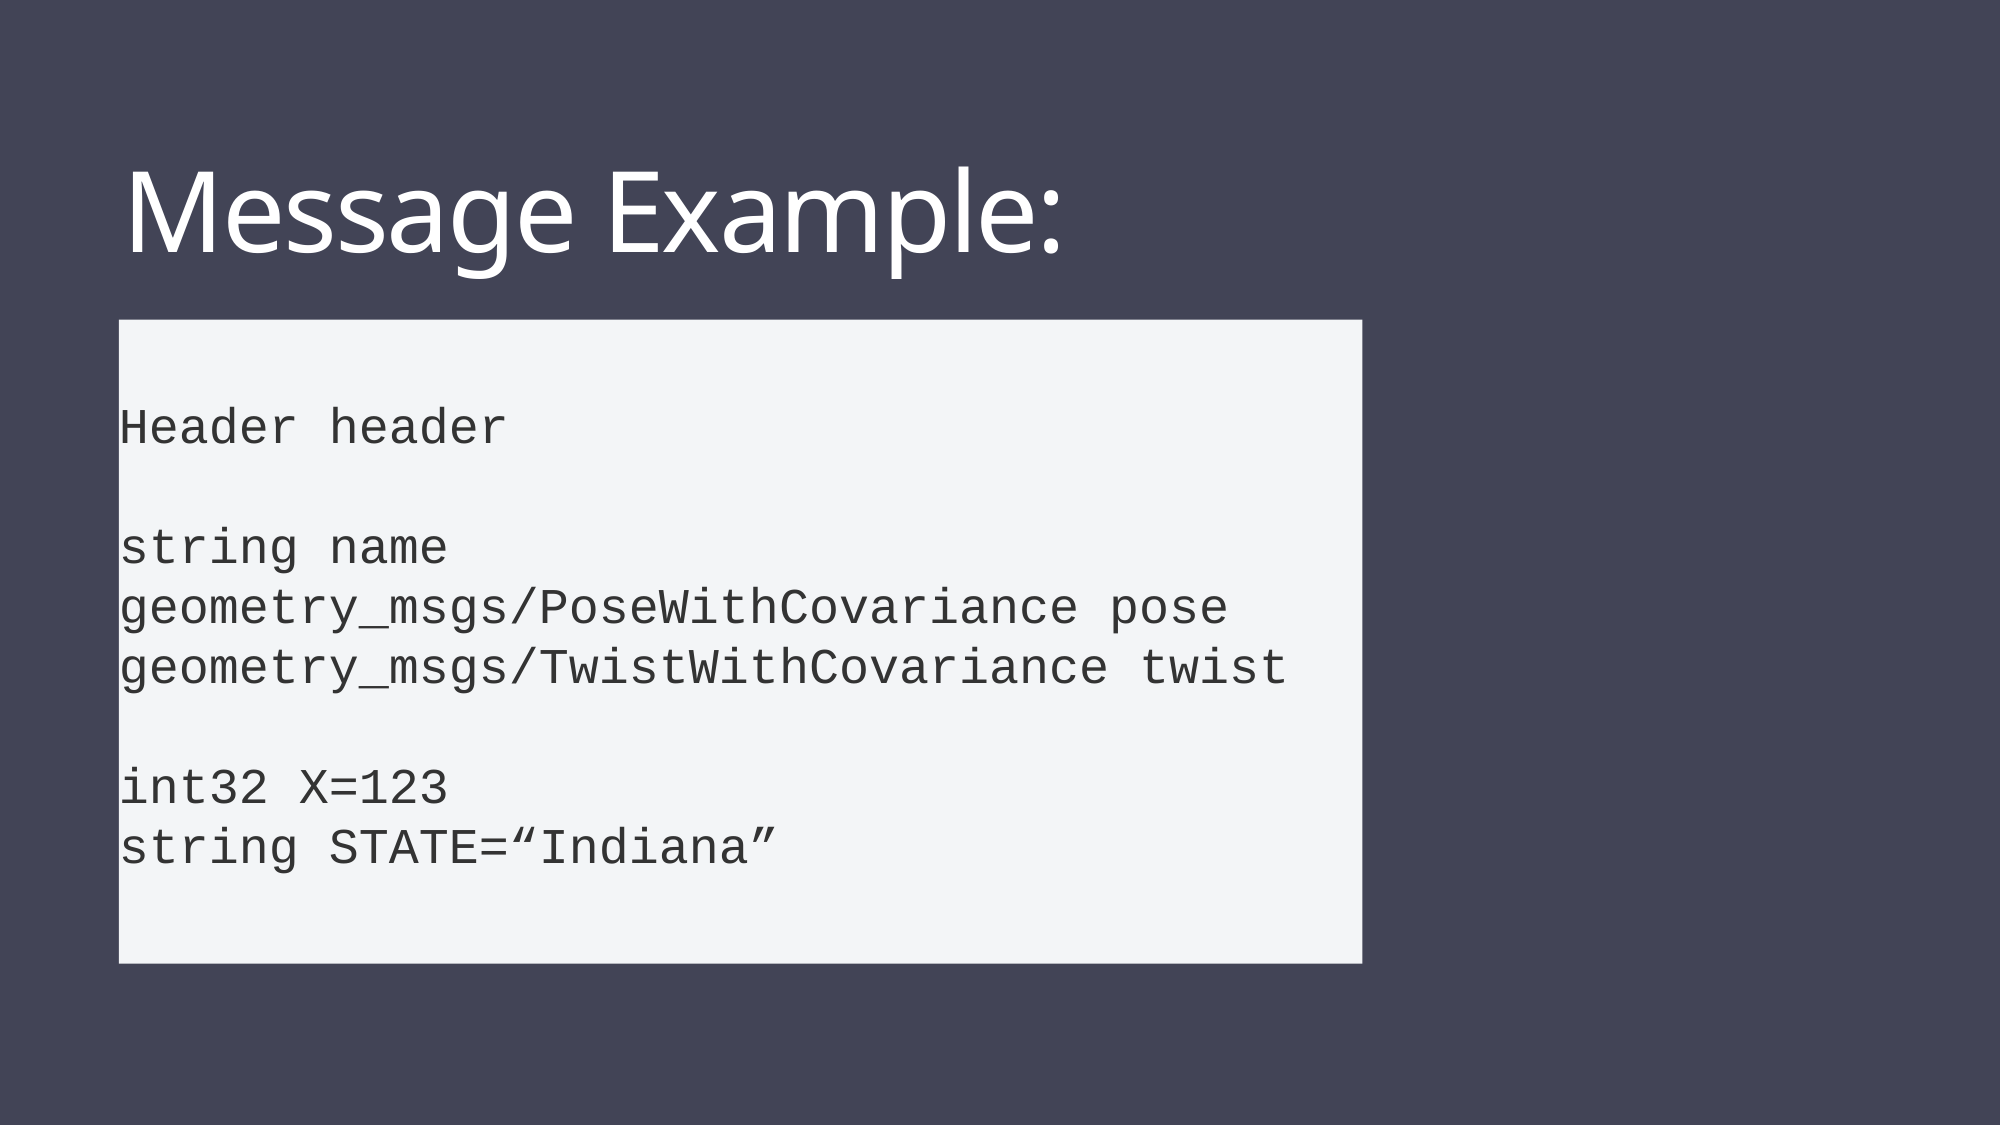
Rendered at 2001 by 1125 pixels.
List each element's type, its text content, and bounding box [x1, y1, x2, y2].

title Message Example: [107, 81, 1875, 354]
list Header header string name geometry_msgs/PoseWithCovariance pose geometry_msgs/TwistWithCovariance twist int32 X=123 string STATE=“Indiana” [118, 319, 1363, 964]
